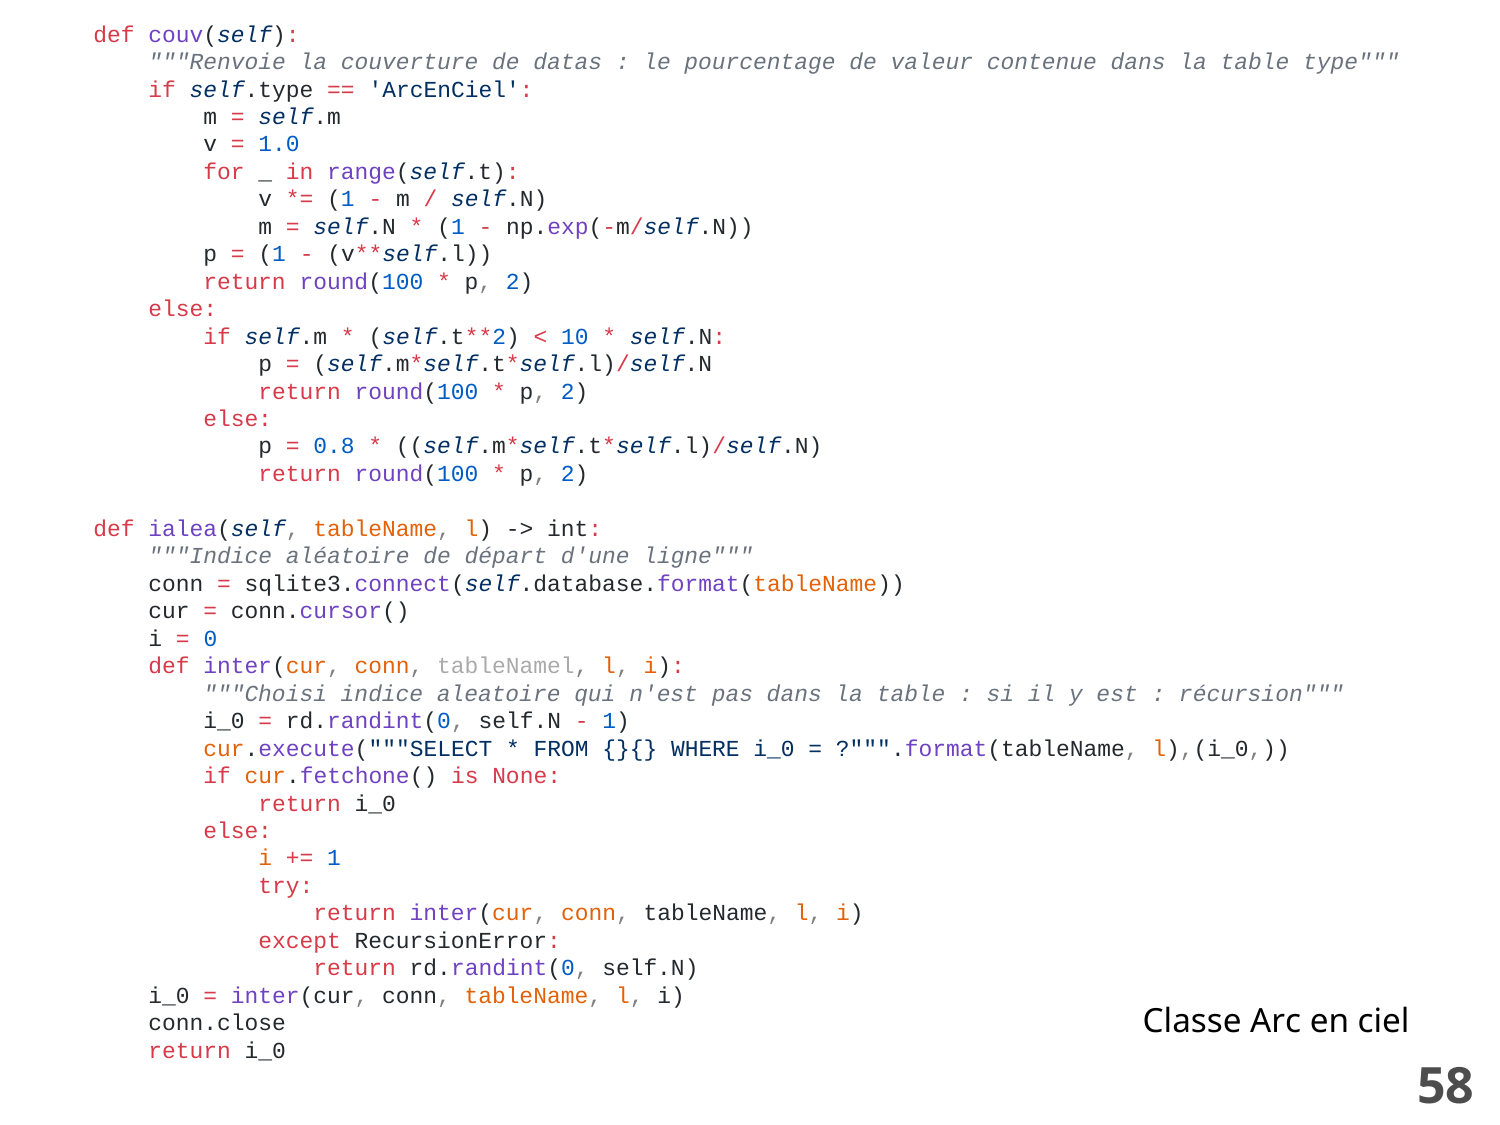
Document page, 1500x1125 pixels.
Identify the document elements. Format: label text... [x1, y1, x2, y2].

text_box def couv(self): """Renvoie la couverture de datas : le pourcentage de valeur contenue dans la table type""" if self.type == 'ArcEnCiel': m = self.m v = 1.0 for _ in range(self.t): v *= (1 - m / self.N) m = self.N * (1 - np.exp(-m/self.N)) p = (1 - (v**self.l)) return round(100 * p, 2) else: if self.m * (self.t**2) < 10 * self.N: p = (self.m*self.t*self.l)/self.N return round(100 * p, 2) else: p = 0.8 * ((self.m*self.t*self.l)/self.N) return round(100 * p, 2) def ialea(self, tableName, l) -> int: """Indice aléatoire de départ d'une ligne""" conn = sqlite3.connect(self.database.format(tableName)) cur = conn.cursor() i = 0 def inter(cur, conn, tableNamel, l, i): """Choisi indice aleatoire qui n'est pas dans la table : si il y est : récursion""" i_0 = rd.randint(0, self.N - 1) cur.execute("""SELECT * FROM {}{} WHERE i_0 = ?""".format(tableName, l),(i_0,)) if cur.fetchone() is None: return i_0 else: i += 1 try: return inter(cur, conn, tableName, l, i) except RecursionError: return rd.randint(0, self.N) i_0 = inter(cur, conn, tableName, l, i) conn.close return i_0 [23, 11, 1477, 1111]
text_box <numéro> [1447, 1054, 1500, 1109]
text_box Classe Arc en ciel [1127, 992, 1447, 1125]
